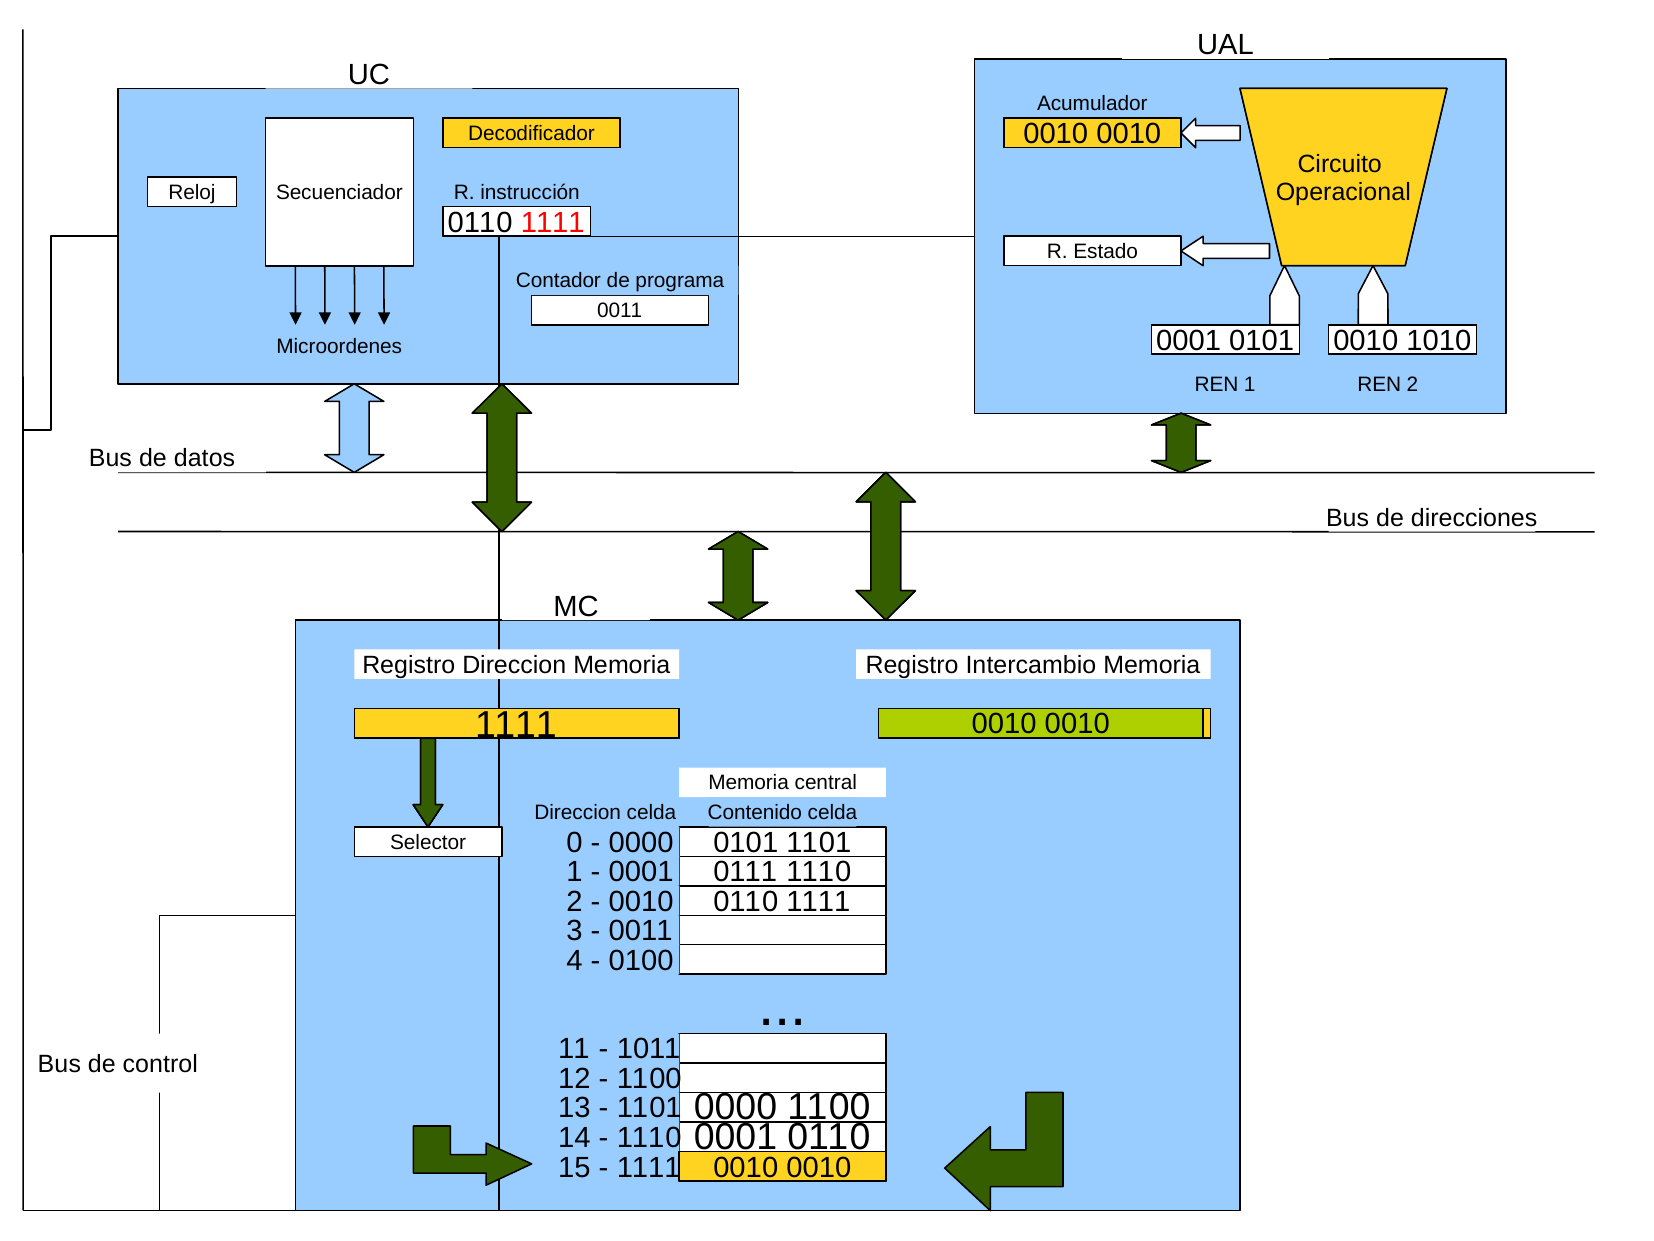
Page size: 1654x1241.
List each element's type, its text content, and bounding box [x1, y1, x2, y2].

text_box UAL [1122, 29, 1329, 59]
text_box 0 - 0000 [560, 827, 680, 856]
text_box UC [265, 59, 473, 89]
text_box 0010 1010 [1328, 324, 1477, 355]
text_box [472, 237, 739, 532]
text_box 11 - 1011 [560, 1033, 680, 1062]
text_box Contador de programa [502, 265, 739, 296]
text_box Reloj [147, 177, 237, 207]
text_box Bus de direcciones [1328, 502, 1536, 532]
text_box 0010 0010 [1003, 118, 1181, 148]
text_box Registro Intercambio Memoria [856, 649, 1211, 679]
text_box Registro Direccion Memoria [354, 649, 680, 679]
text_box R. instrucción [442, 177, 591, 206]
text_box [295, 472, 1241, 1211]
text_box 0110 1111 [680, 885, 886, 915]
text_box 12 - 1100 [560, 1062, 680, 1092]
text_box 3 - 0011 [560, 915, 680, 944]
text_box Acumulador [1003, 88, 1181, 118]
text_box 0101 1101 [680, 826, 886, 857]
text_box 0010 0010 [679, 1151, 886, 1182]
text_box 0110 1111 [442, 206, 591, 237]
text_box 0001 0110 [680, 1122, 886, 1151]
text_box Circuito Operacional [1240, 88, 1447, 266]
text_box 14 - 1110 [560, 1122, 680, 1151]
text_box 0011 [531, 296, 709, 325]
text_box Memoria central [679, 767, 886, 798]
text_box 2 - 0010 [560, 885, 680, 915]
text_box Microordenes [265, 330, 414, 361]
text_box Secuenciador [265, 118, 414, 266]
text_box Selector [354, 826, 503, 857]
text_box 0000 1100 [680, 1092, 886, 1122]
text_box [118, 88, 739, 473]
text_box 4 - 0100 [560, 944, 680, 975]
text_box 0111 1110 [680, 857, 886, 885]
text_box Bus de control [29, 1033, 207, 1093]
text_box Contenido celda [708, 797, 857, 827]
text_box 13 - 1101 [560, 1092, 680, 1122]
text_box 0001 0101 [1151, 324, 1300, 355]
text_box 0010 0010 [878, 708, 1204, 739]
text_box MC [502, 590, 650, 621]
text_box [974, 59, 1507, 473]
text_box Bus de datos [59, 442, 266, 473]
text_box 15 - 1111 [560, 1151, 679, 1182]
text_box Direccion celda [531, 797, 680, 827]
text_box 1 - 0001 [560, 856, 680, 885]
text_box 1111 [354, 708, 680, 739]
text_box 0010 0010 [1204, 708, 1211, 739]
text_box R. Estado [1003, 236, 1181, 266]
text_box Decodificador [442, 118, 621, 148]
